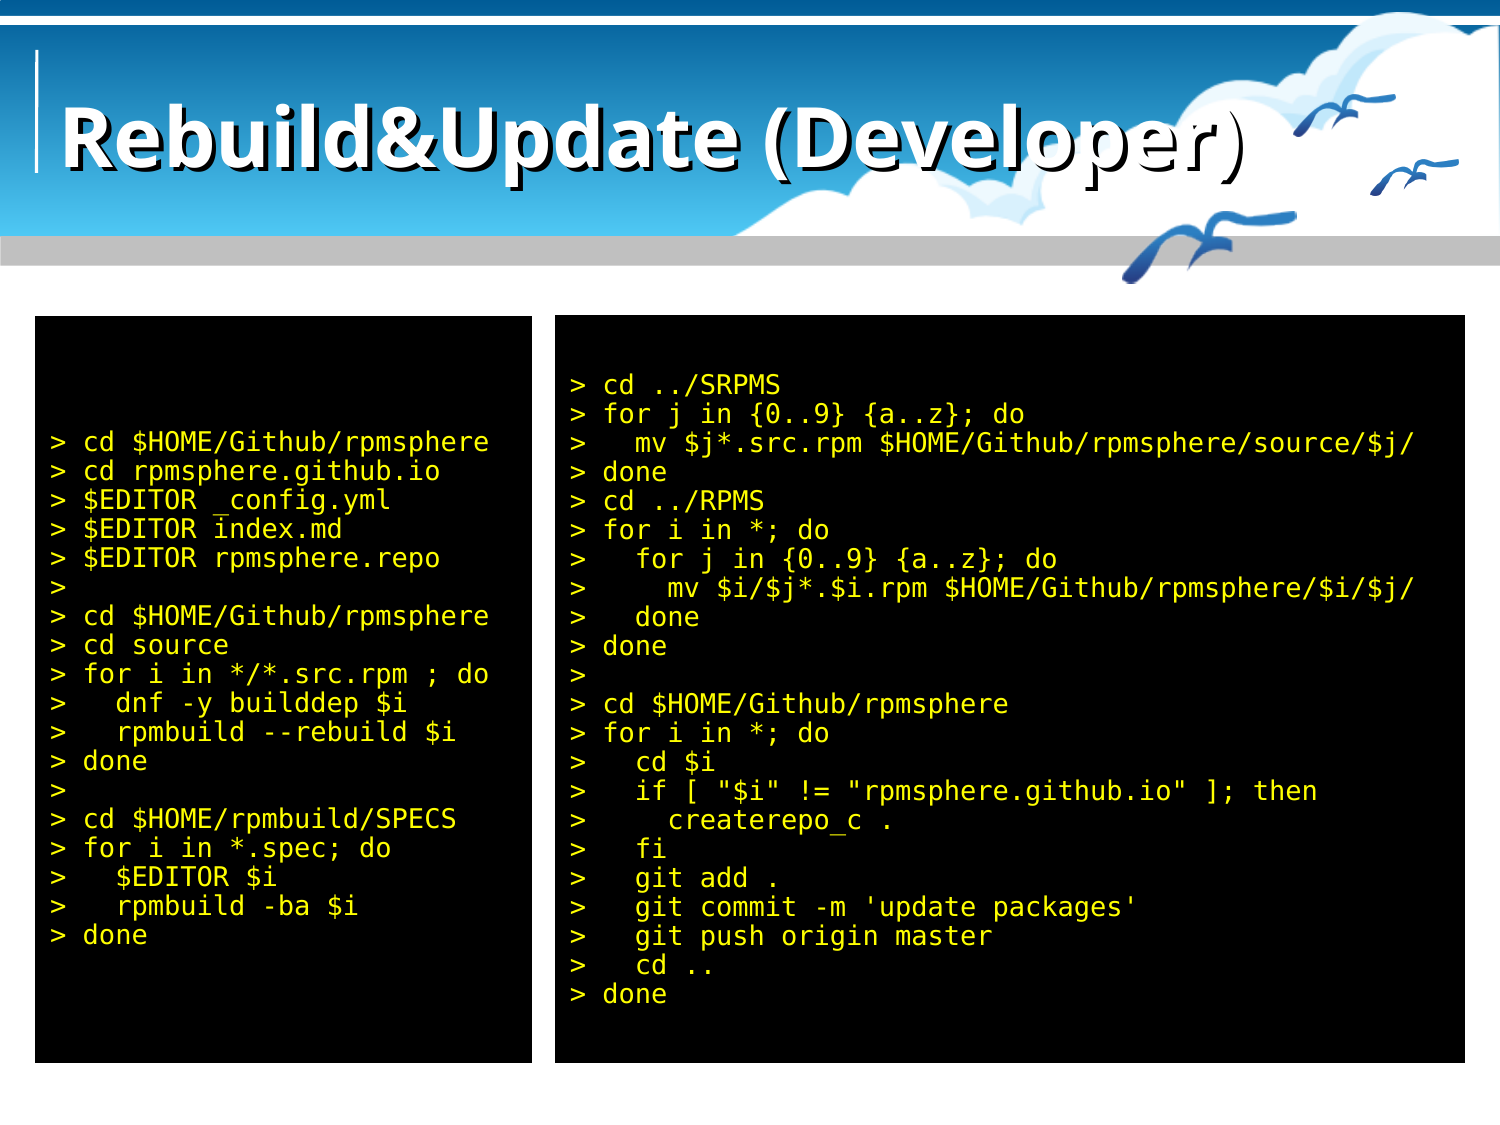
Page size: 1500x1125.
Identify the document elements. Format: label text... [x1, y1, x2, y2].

title Rebuild&Update (Developer) [59, 86, 1465, 186]
text_box > cd ../SRPMS > for j in {0..9} {a..z}; do > mv $j*.src.rpm $HOME/Github/rpmsphere/source/$j/ > done > cd ../RPMS > for i in *; do > for j in {0..9} {a..z}; do > mv $i/$j*.$i.rpm $HOME/Github/rpmsphere/$i/$j/ > done > done > > cd $HOME/Github/rpmsphere > for i in *; do > cd $i > if [ "$i" != "rpmsphere.github.io" ]; then > createrepo_c . > fi > git add . > git commit -m 'update packages' > git push origin master > cd .. > done [555, 315, 1465, 1063]
text_box > cd $HOME/Github/rpmsphere > cd rpmsphere.github.io > $EDITOR _config.yml > $EDITOR index.md > $EDITOR rpmsphere.repo > > cd $HOME/Github/rpmsphere > cd source > for i in */*.src.rpm ; do > dnf -y builddep $i > rpmbuild --rebuild $i > done > > cd $HOME/rpmbuild/SPECS > for i in *.spec; do > $EDITOR $i > rpmbuild -ba $i > done [35, 316, 532, 1063]
picture [730, 12, 1500, 284]
